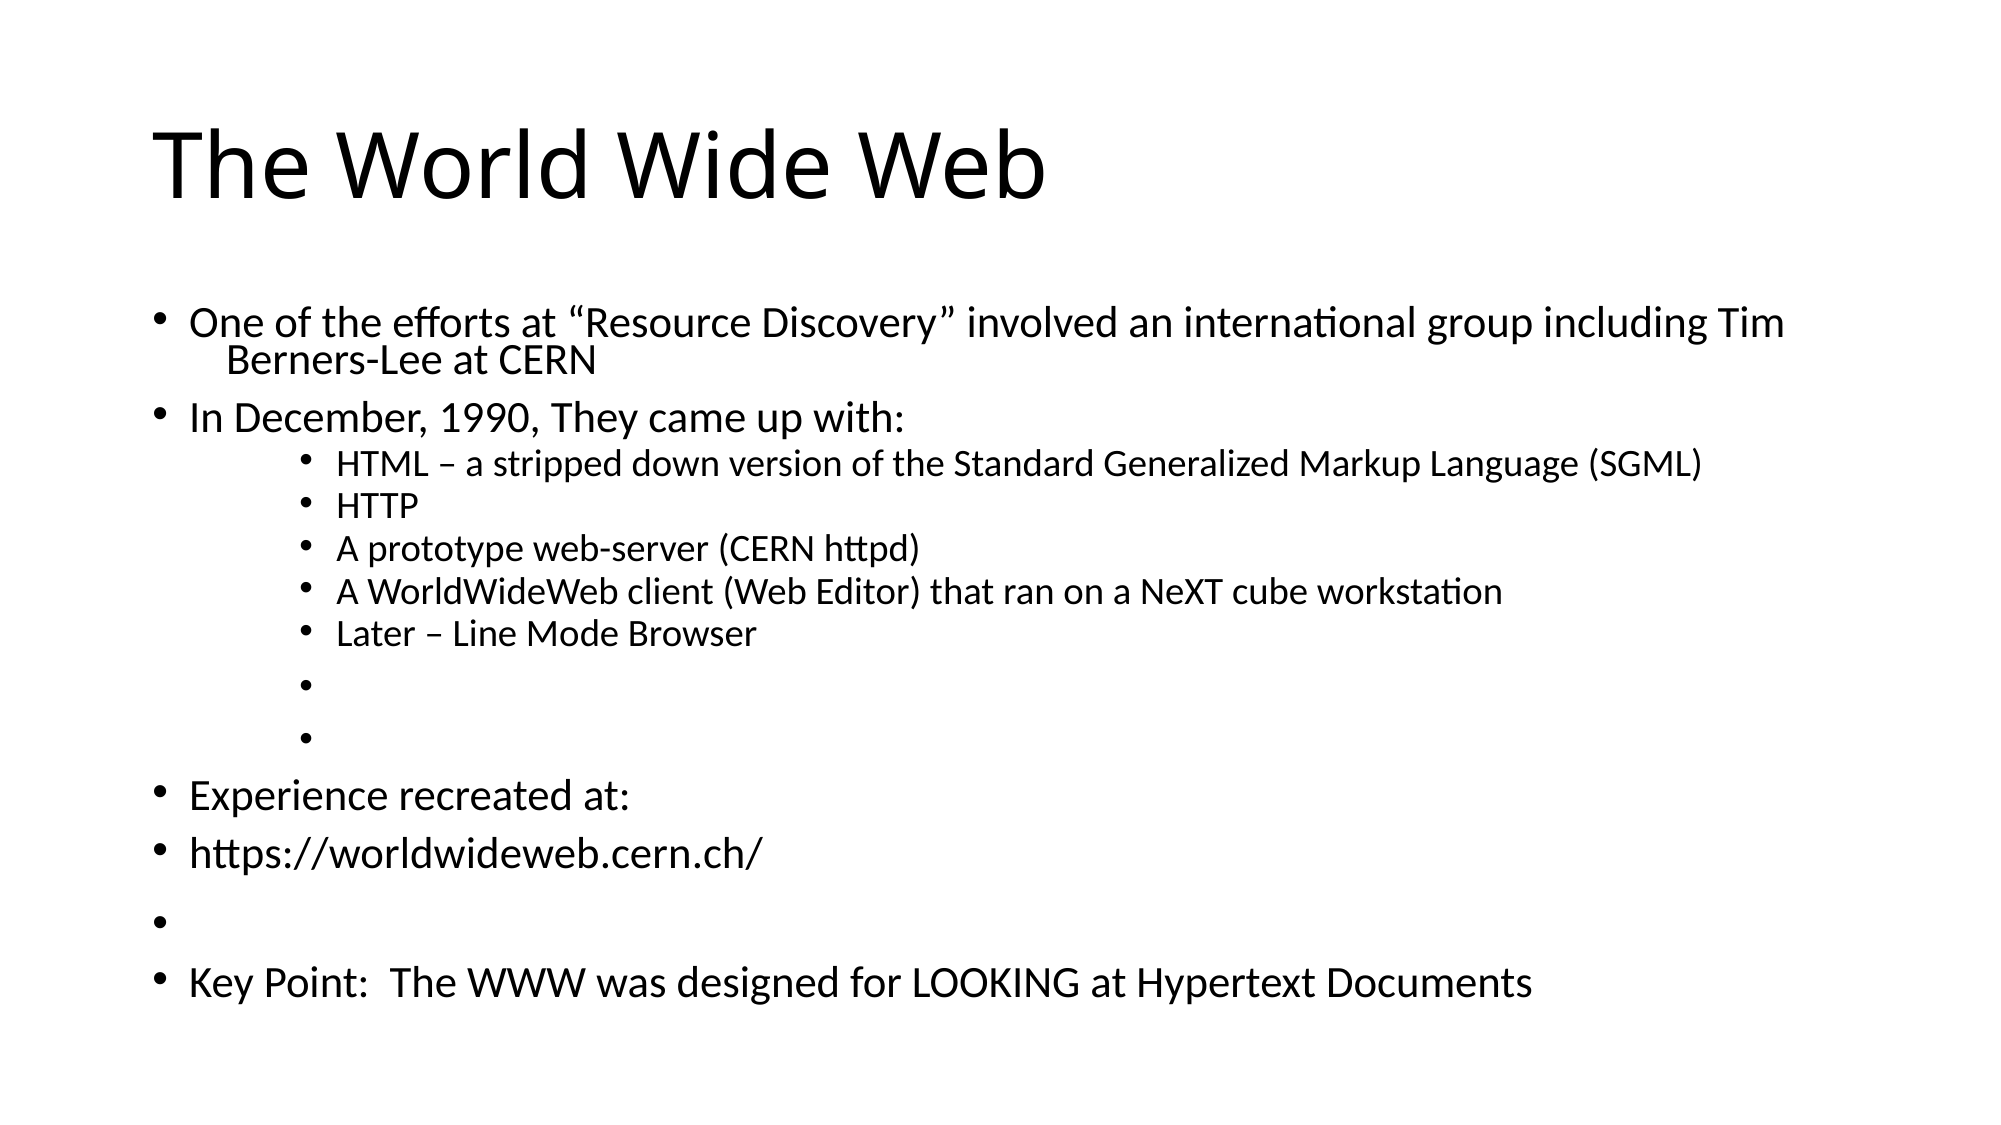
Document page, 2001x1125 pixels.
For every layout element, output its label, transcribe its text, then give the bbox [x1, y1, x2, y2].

title The World Wide Web [137, 59, 1863, 278]
list One of the efforts at “Resource Discovery” involved an international group including Tim Berners-Lee at CERN In December, 1990, They came up with: HTML – a stripped down version of the Standard Generalized Markup Language (SGML) HTTP A prototype web-server (CERN httpd) A WorldWideWeb client (Web Editor) that ran on a NeXT cube workstation Later – Line Mode Browser Experience recreated at: https://worldwideweb.cern.ch/ Key Point: The WWW was designed for LOOKING at Hypertext Documents [137, 299, 1863, 1014]
